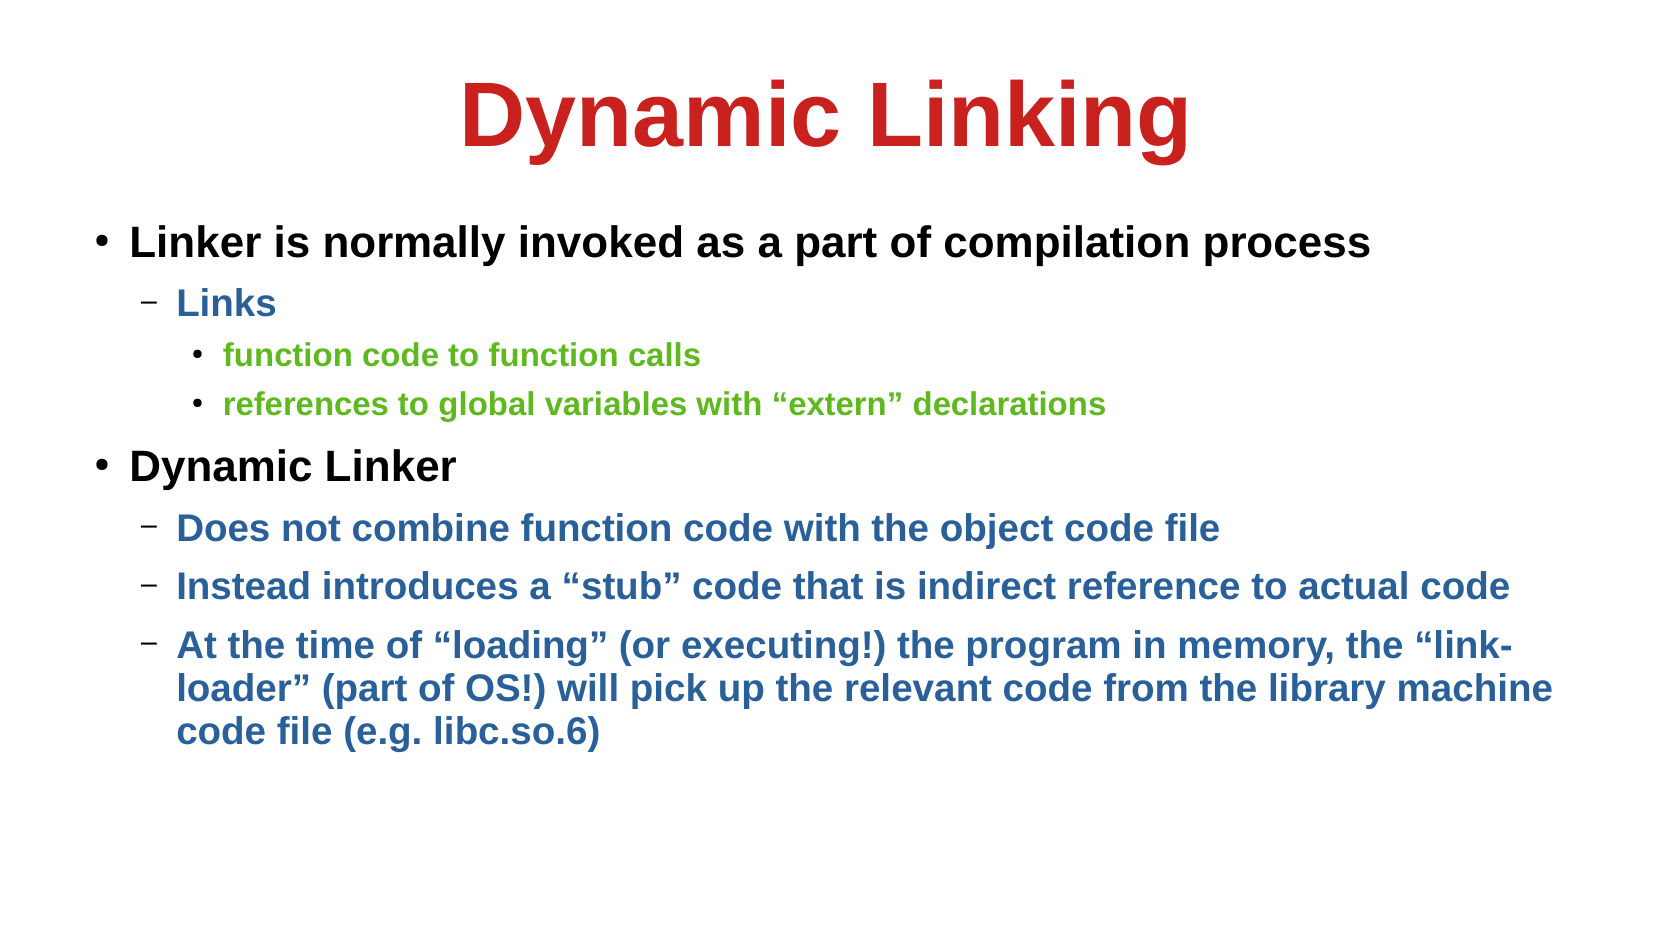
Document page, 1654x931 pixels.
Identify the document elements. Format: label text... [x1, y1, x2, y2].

list Linker is normally invoked as a part of compilation process Links function code to function calls references to global variables with “extern” declarations Dynamic Linker Does not combine function code with the object code file Instead introduces a “stub” code that is indirect reference to actual code At the time of “loading” (or executing!) the program in memory, the “link-loader” (part of OS!) will pick up the relevant code from the library machine code file (e.g. libc.so.6) [82, 217, 1571, 758]
title Dynamic Linking [82, 37, 1571, 193]
